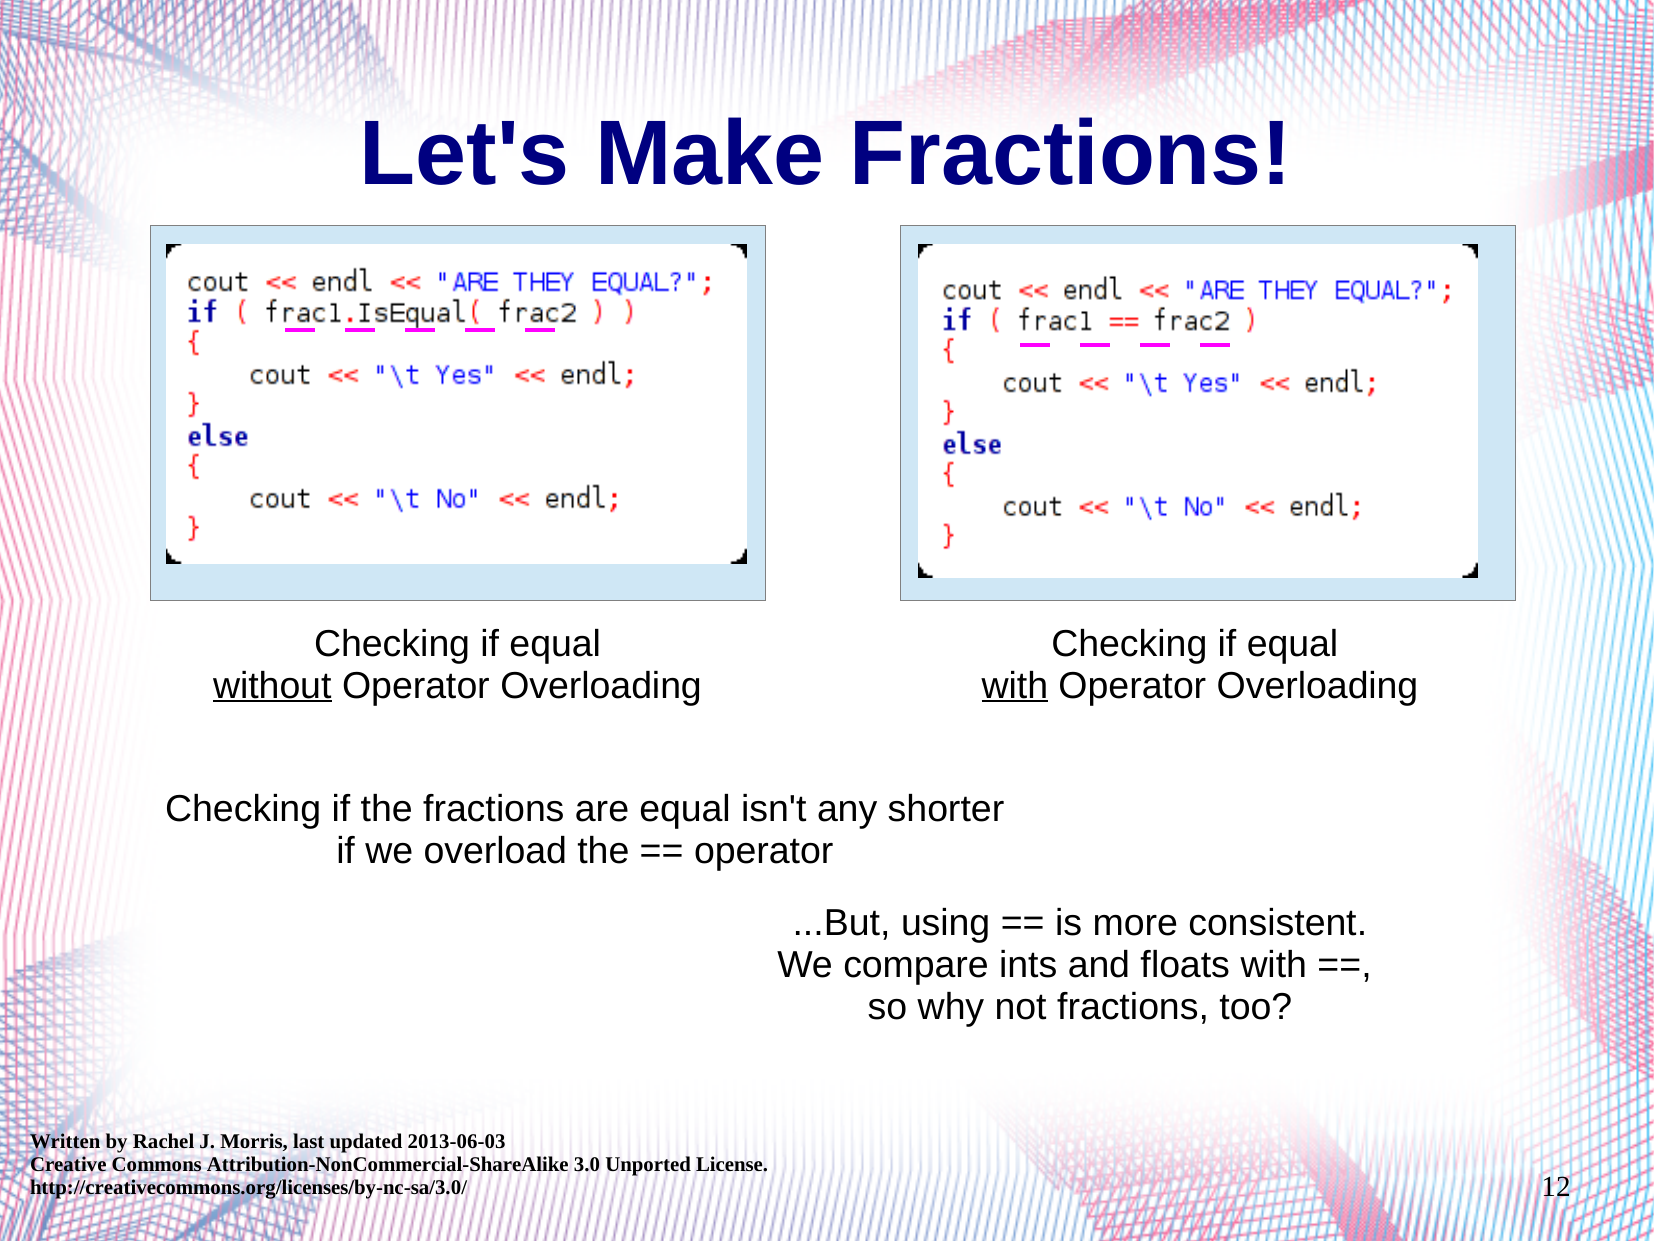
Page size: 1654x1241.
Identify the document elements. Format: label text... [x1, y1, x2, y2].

text_box Checking if equal without Operator Overloading [180, 615, 736, 714]
text_box Checking if equal with Operator Overloading [945, 615, 1456, 714]
text_box Checking if the fractions are equal isn't any shorter if we overload the == operator [150, 780, 1021, 894]
text_box [150, 257, 766, 601]
text_box ...But, using == is more consistent. We compare ints and floats with ==, so why not fractions, too? [645, 893, 1516, 1035]
text_box [900, 257, 1516, 601]
picture [0, 0, 1654, 1241]
title Let's Make Fractions! [82, 49, 1571, 257]
